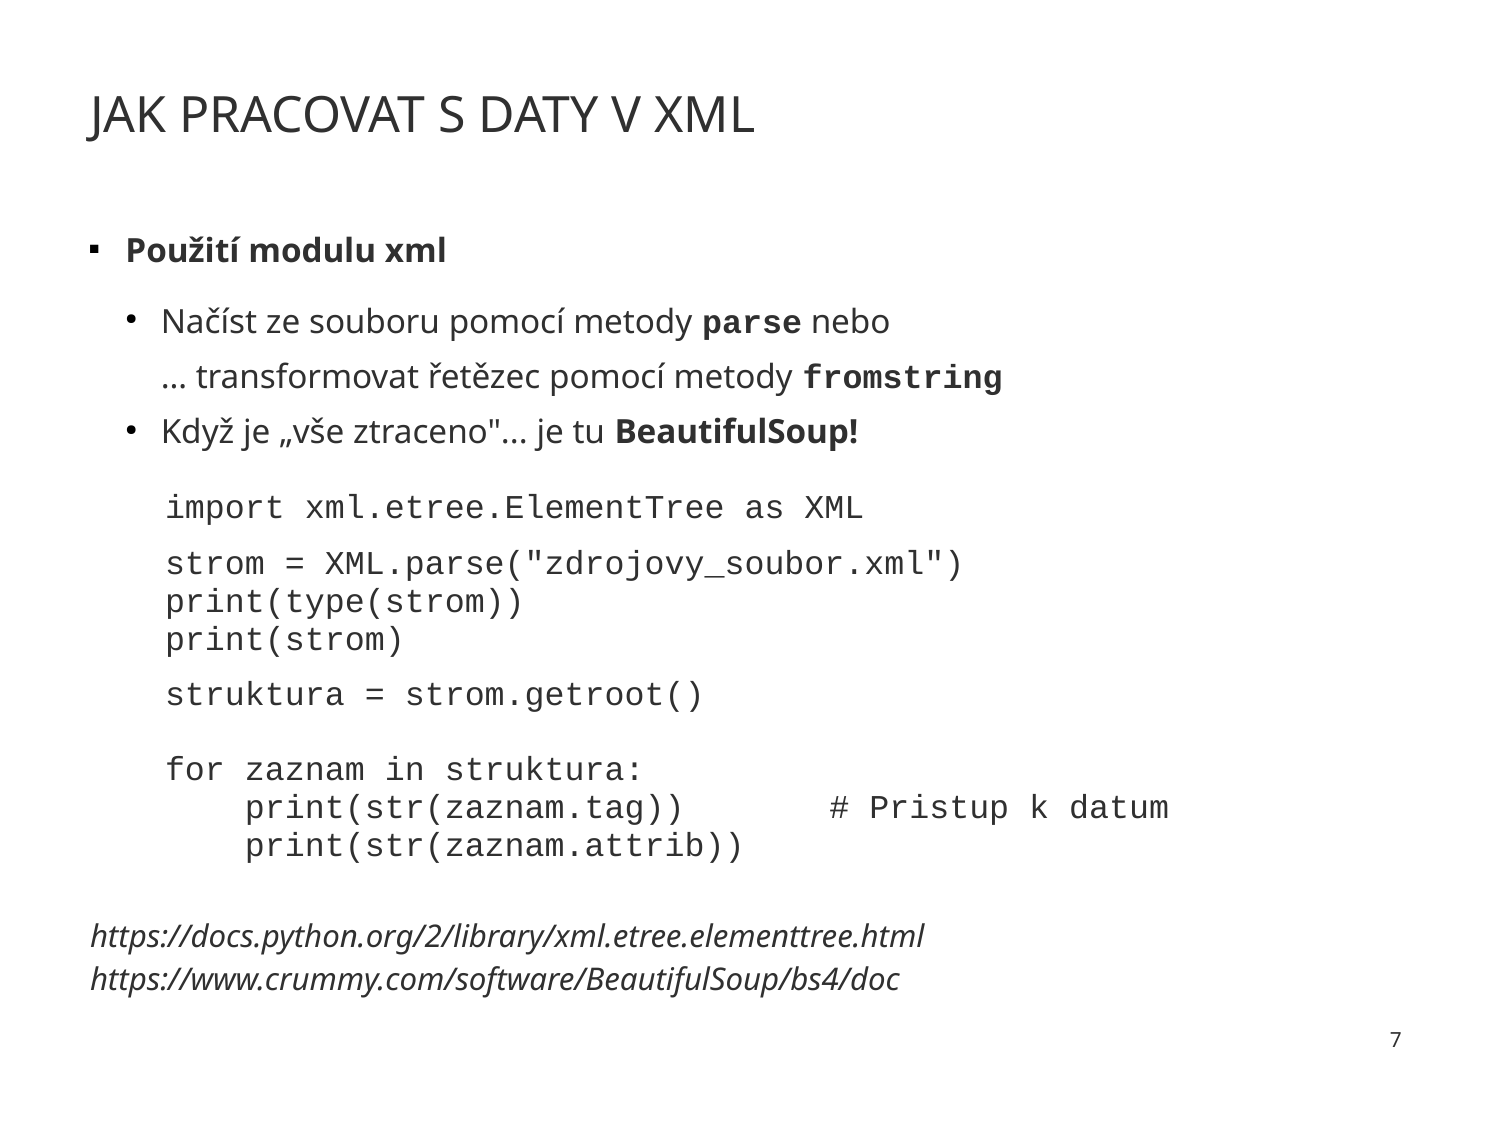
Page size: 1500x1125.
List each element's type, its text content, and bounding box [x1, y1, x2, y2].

list Použití modulu xml Načíst ze souboru pomocí metody parse nebo … transformovat řetězec pomocí metody fromstring Když je „vše ztraceno"... je tu BeautifulSoup! import xml.etree.ElementTree as XML strom = XML.parse("zdrojovy_soubor.xml") print(type(strom)) print(strom) struktura = strom.getroot() for zaznam in struktura: print(str(zaznam.tag)) # Pristup k datum print(str(zaznam.attrib)) https://docs.python.org/2/library/xml.etree.elementtree.html https://www.crummy.com/software/BeautifulSoup/bs4/doc [75, 219, 1353, 1035]
slide_number <číslo> [1343, 1010, 1417, 1071]
title Jak pracovat s daty v XML [75, 66, 1223, 161]
